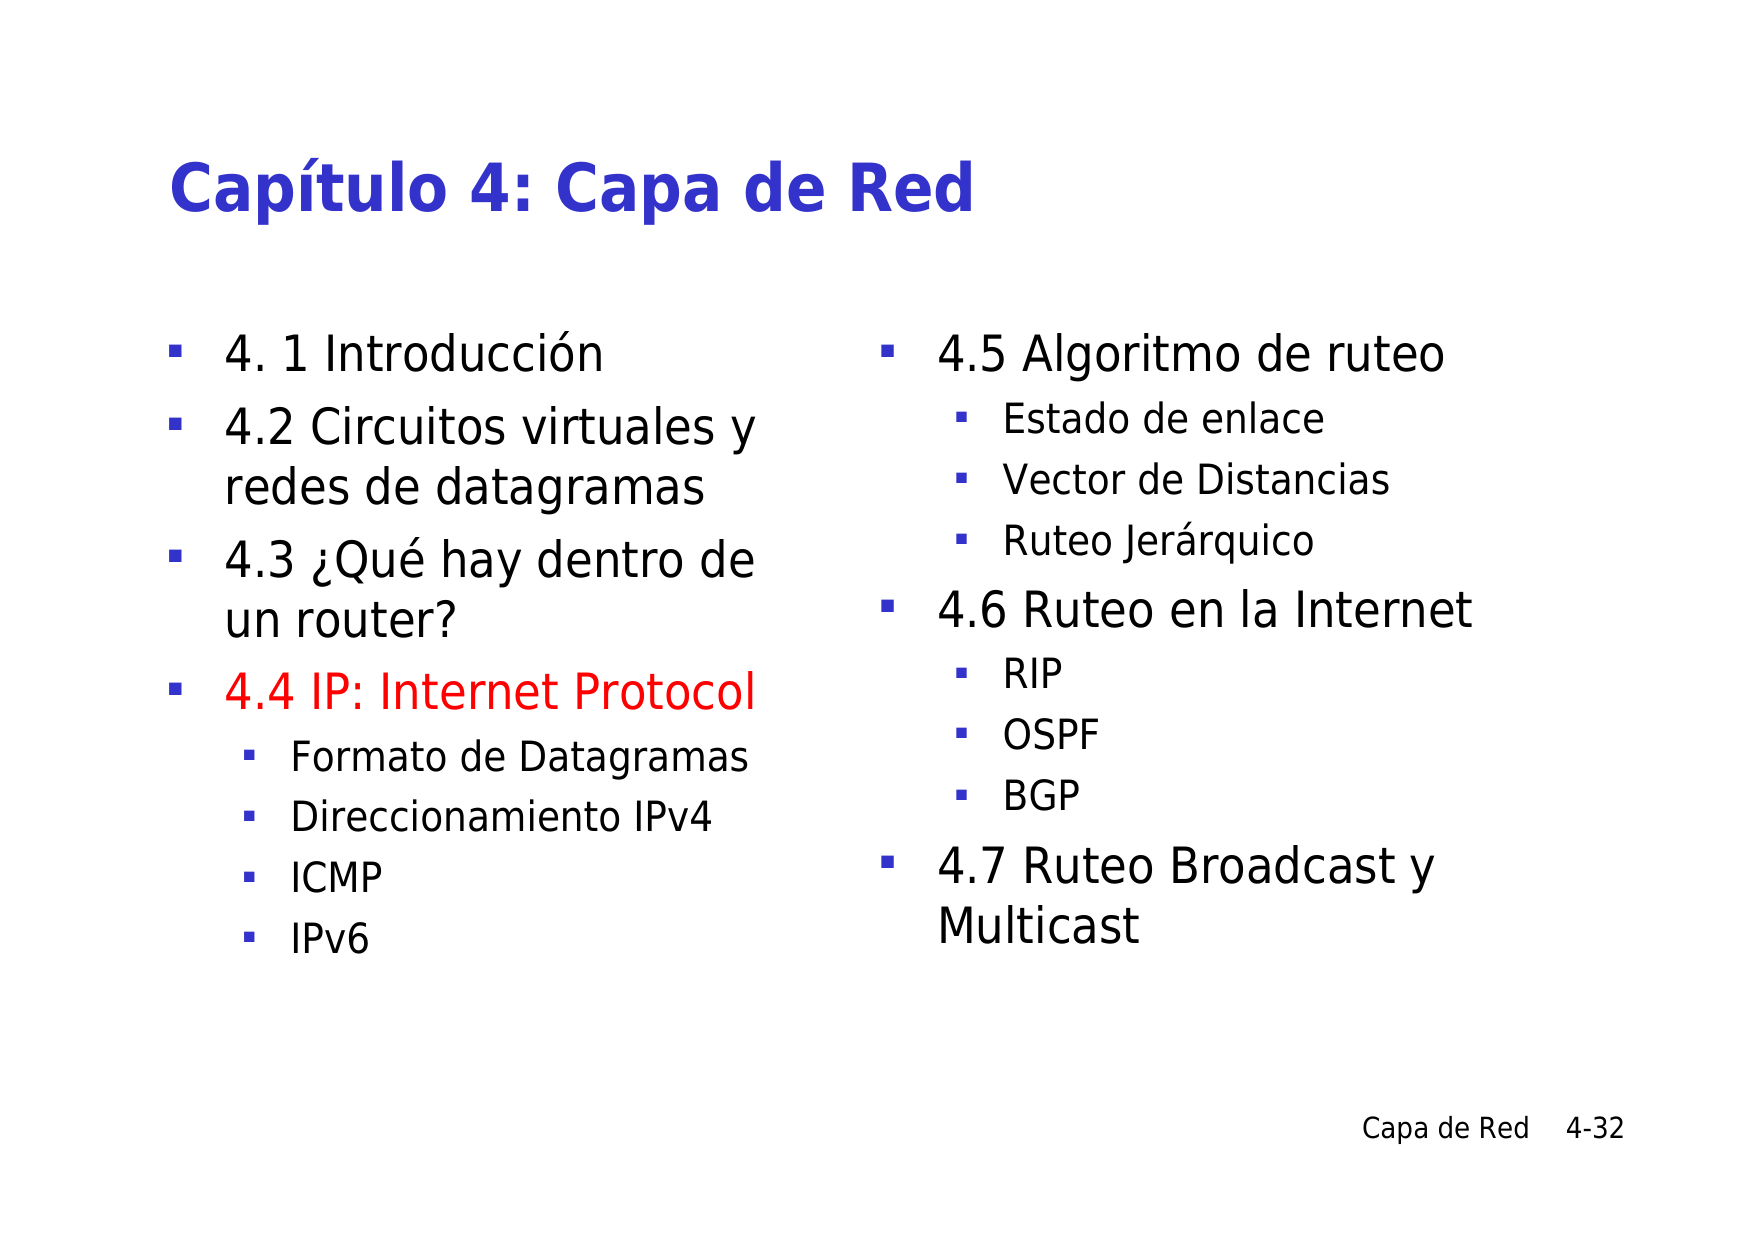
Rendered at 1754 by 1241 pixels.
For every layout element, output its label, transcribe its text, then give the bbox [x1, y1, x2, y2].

list 4.5 Algoritmo de ruteo Estado de enlace Vector de Distancias Ruteo Jerárquico 4.6 Ruteo en la Internet RIP OSPF BGP 4.7 Ruteo Broadcast y Multicast [866, 320, 1545, 1033]
list 4. 1 Introducción 4.2 Circuitos virtuales y redes de datagramas 4.3 ¿Qué hay dentro de un router? 4.4 IP: Internet Protocol Formato de Datagramas Direccionamiento IPv4 ICMP IPv6 [154, 320, 833, 972]
title Capítulo 4: Capa de Red [154, 82, 1545, 297]
